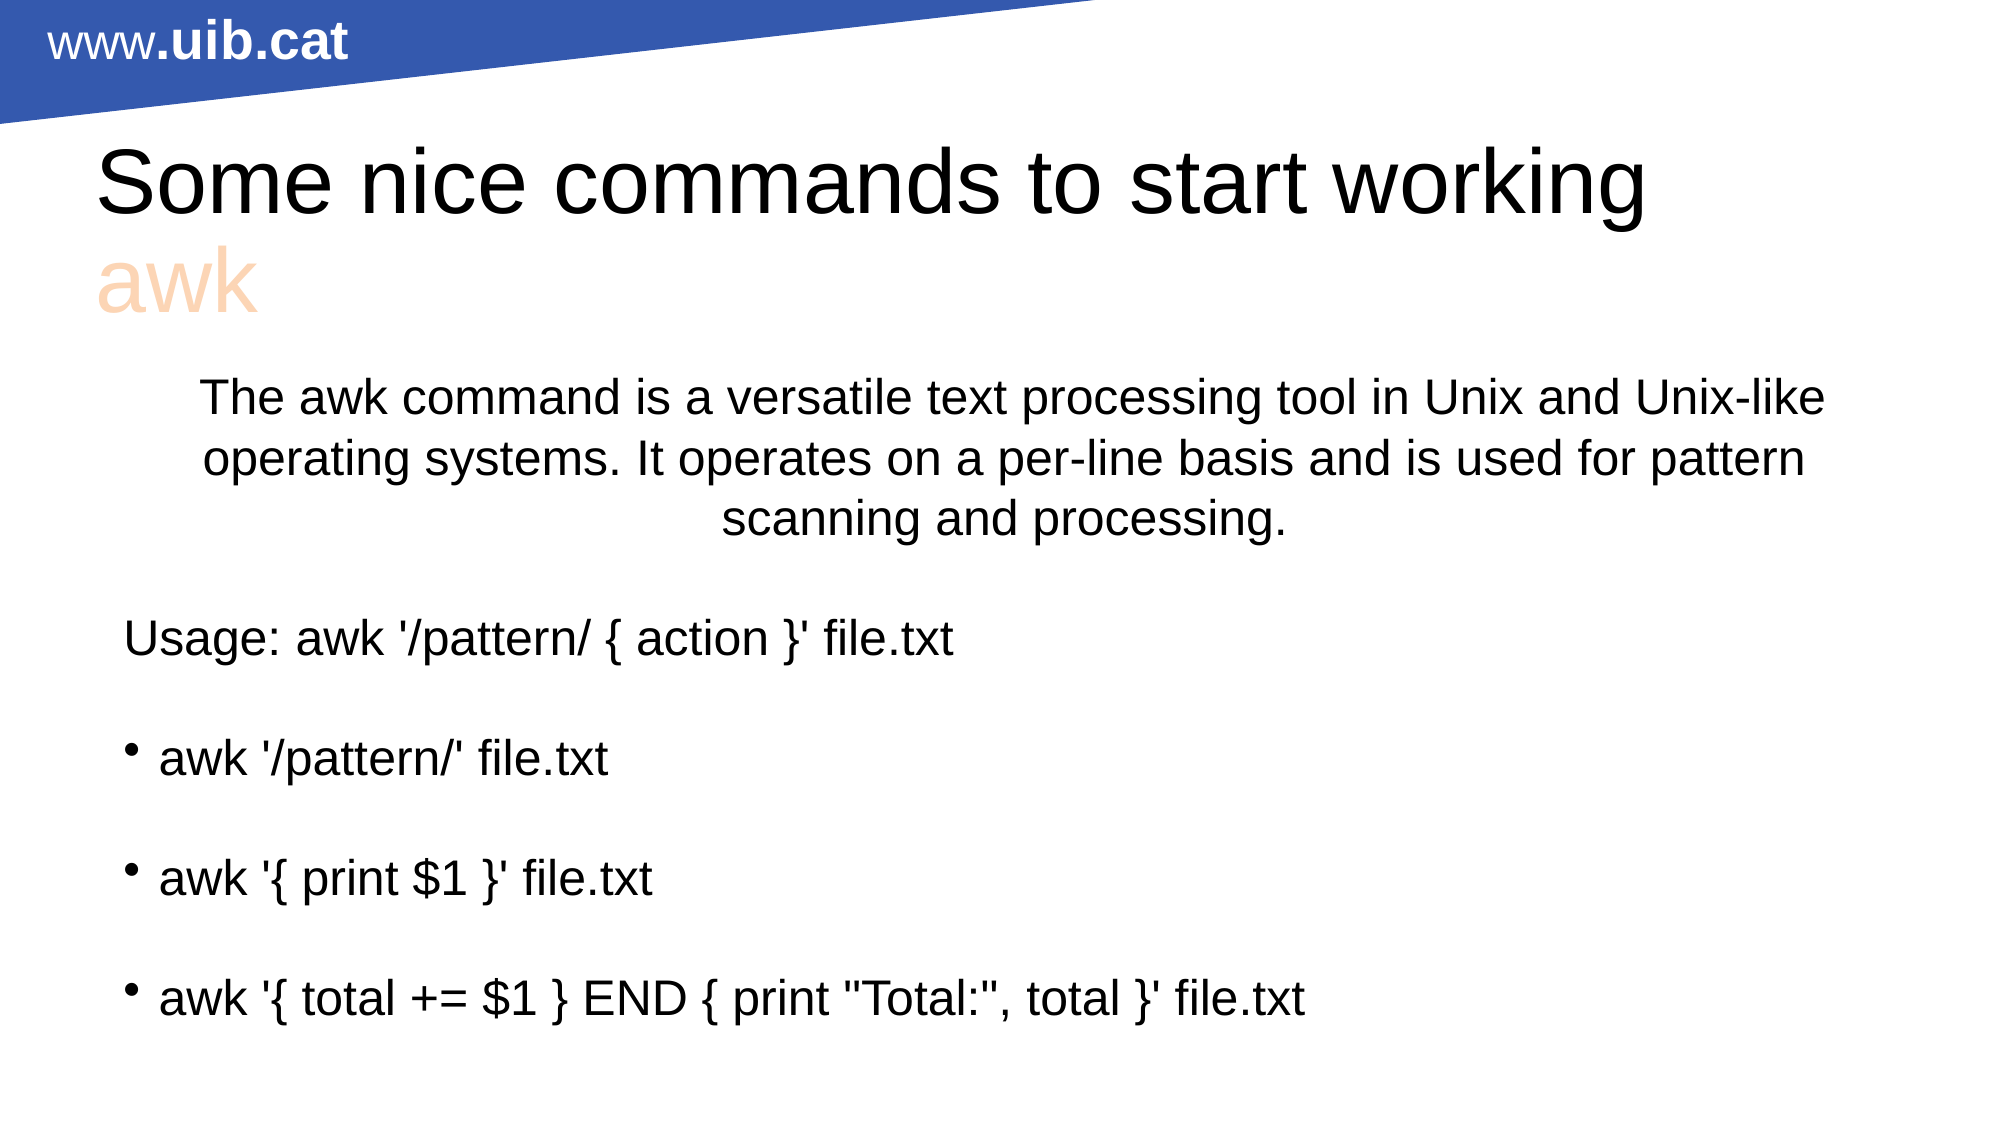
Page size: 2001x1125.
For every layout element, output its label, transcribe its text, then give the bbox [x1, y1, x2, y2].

title Some nice commands to start working awk [95, 139, 1896, 328]
text_box The awk command is a versatile text processing tool in Unix and Unix-like operating systems. It operates on a per-line basis and is used for pattern scanning and processing. Usage: awk '/pattern/ { action }' file.txt awk '/pattern/' file.txt awk '{ print $1 }' file.txt awk '{ total += $1 } END { print "Total:", total }' file.txt [108, 348, 1902, 1034]
